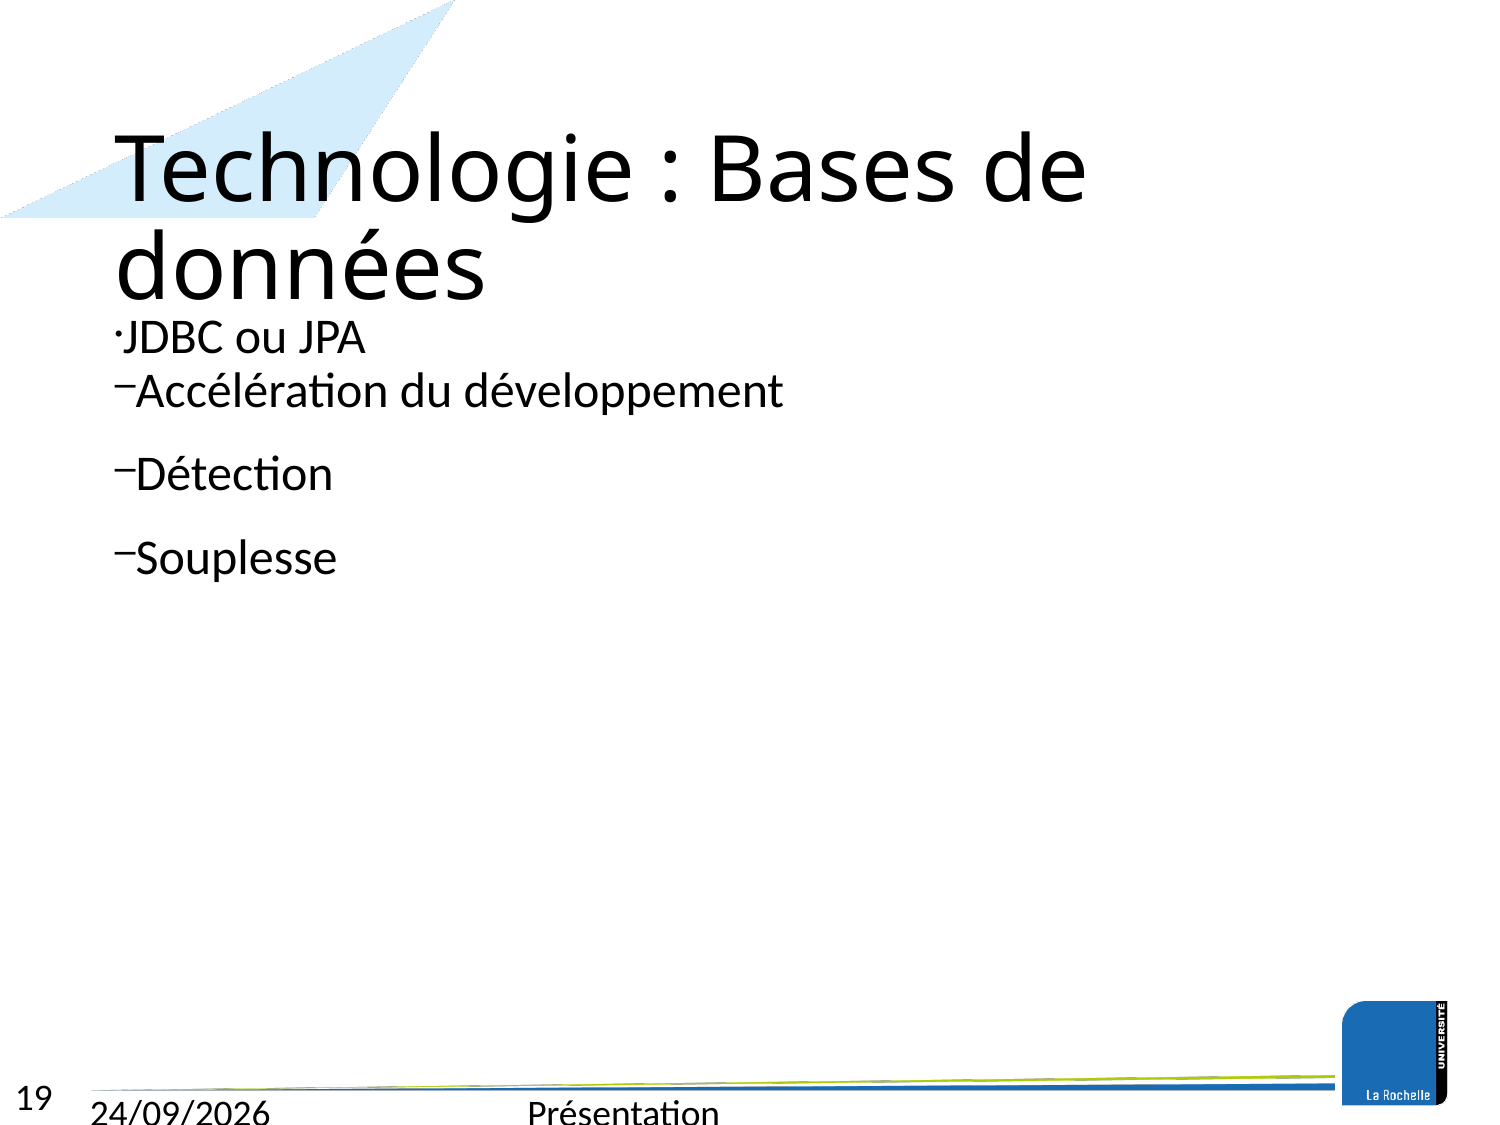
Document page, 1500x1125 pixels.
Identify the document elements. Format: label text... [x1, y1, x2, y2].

text_box [0, 1065, 77, 1125]
text_box Présentation [512, 1081, 988, 1125]
text_box 2015/11/6 [77, 1081, 425, 1125]
list JDBC ou JPA Accélération du développement Détection Souplesse [100, 302, 1424, 953]
subtitle Technologie : Bases de données [100, 114, 1424, 198]
